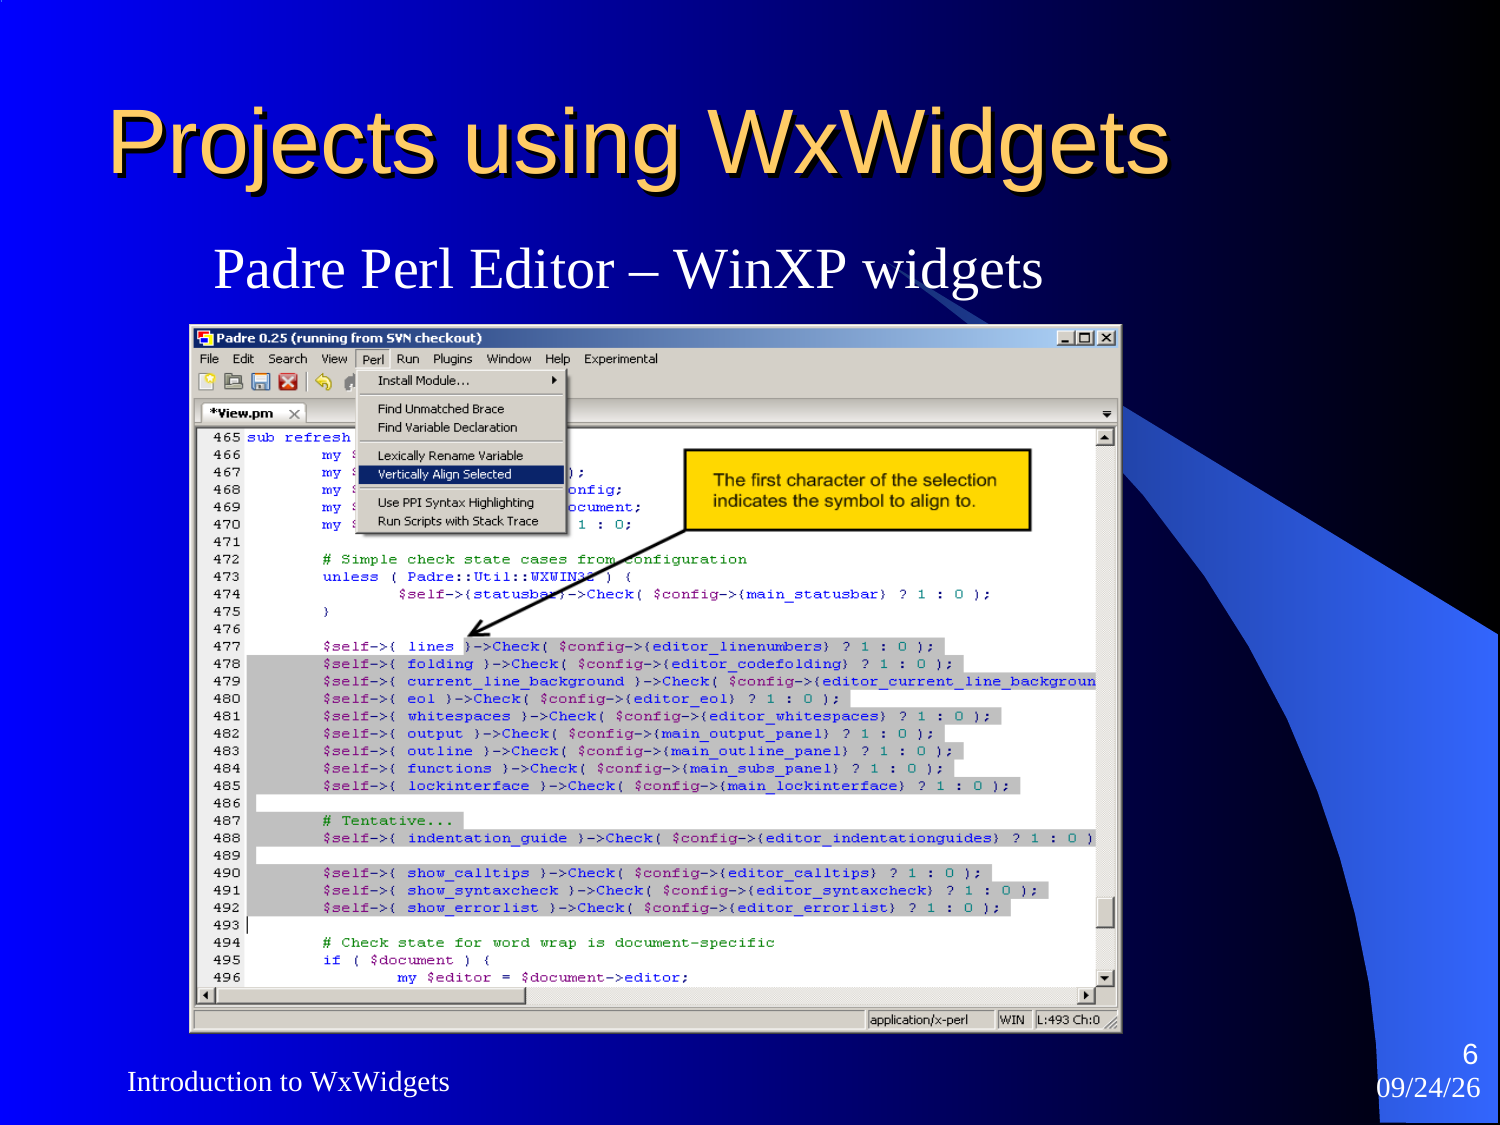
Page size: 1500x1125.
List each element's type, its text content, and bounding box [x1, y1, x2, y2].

picture [189, 324, 1123, 1034]
list Padre Perl Editor – WinXP widgets [112, 177, 1388, 1034]
title Projects using WxWidgets [91, 48, 1418, 237]
